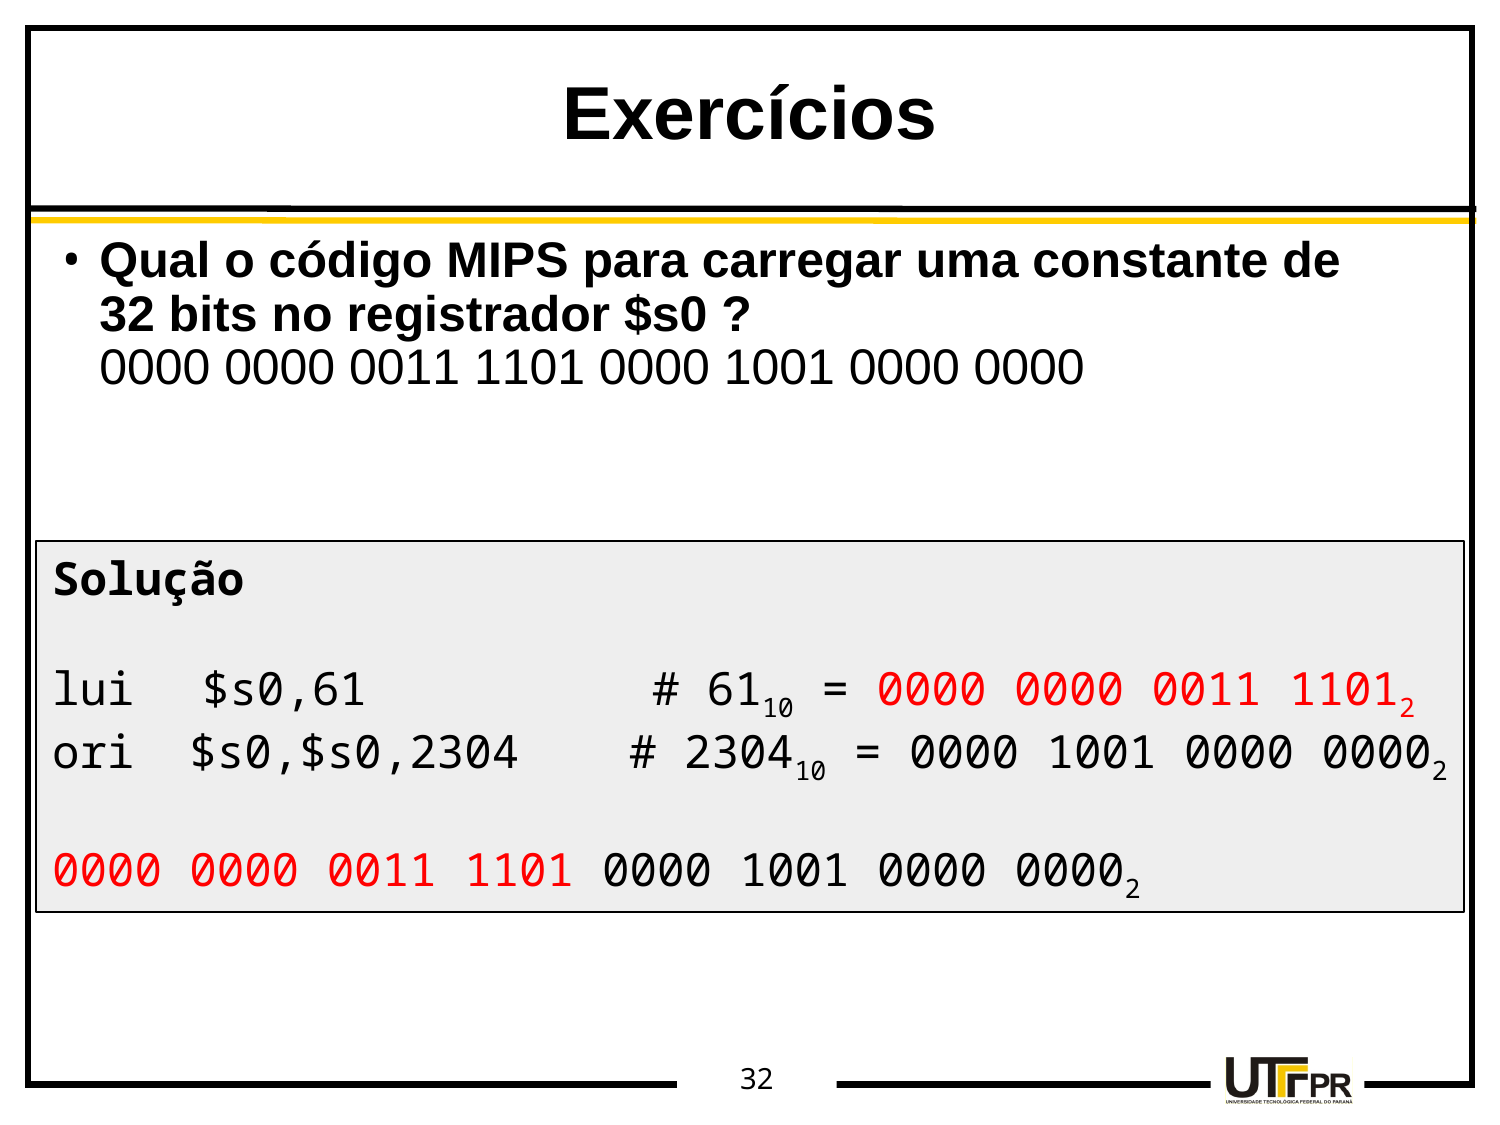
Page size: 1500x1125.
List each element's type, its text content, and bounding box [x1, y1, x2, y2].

title Exercícios [0, 60, 1500, 168]
list Qual o código MIPS para carregar uma constante de 32 bits no registrador $s0 ? 0000 0000 0011 1101 0000 1001 0000 0000 [47, 226, 1402, 494]
text_box Solução lui $s0,61 # 6110 = 0000 0000 0011 11012 ori $s0,$s0,2304 # 230410 = 0000 1001 0000 00002 0000 0000 0011 1101 0000 1001 0000 00002 [36, 541, 1464, 912]
picture [1225, 1057, 1353, 1104]
